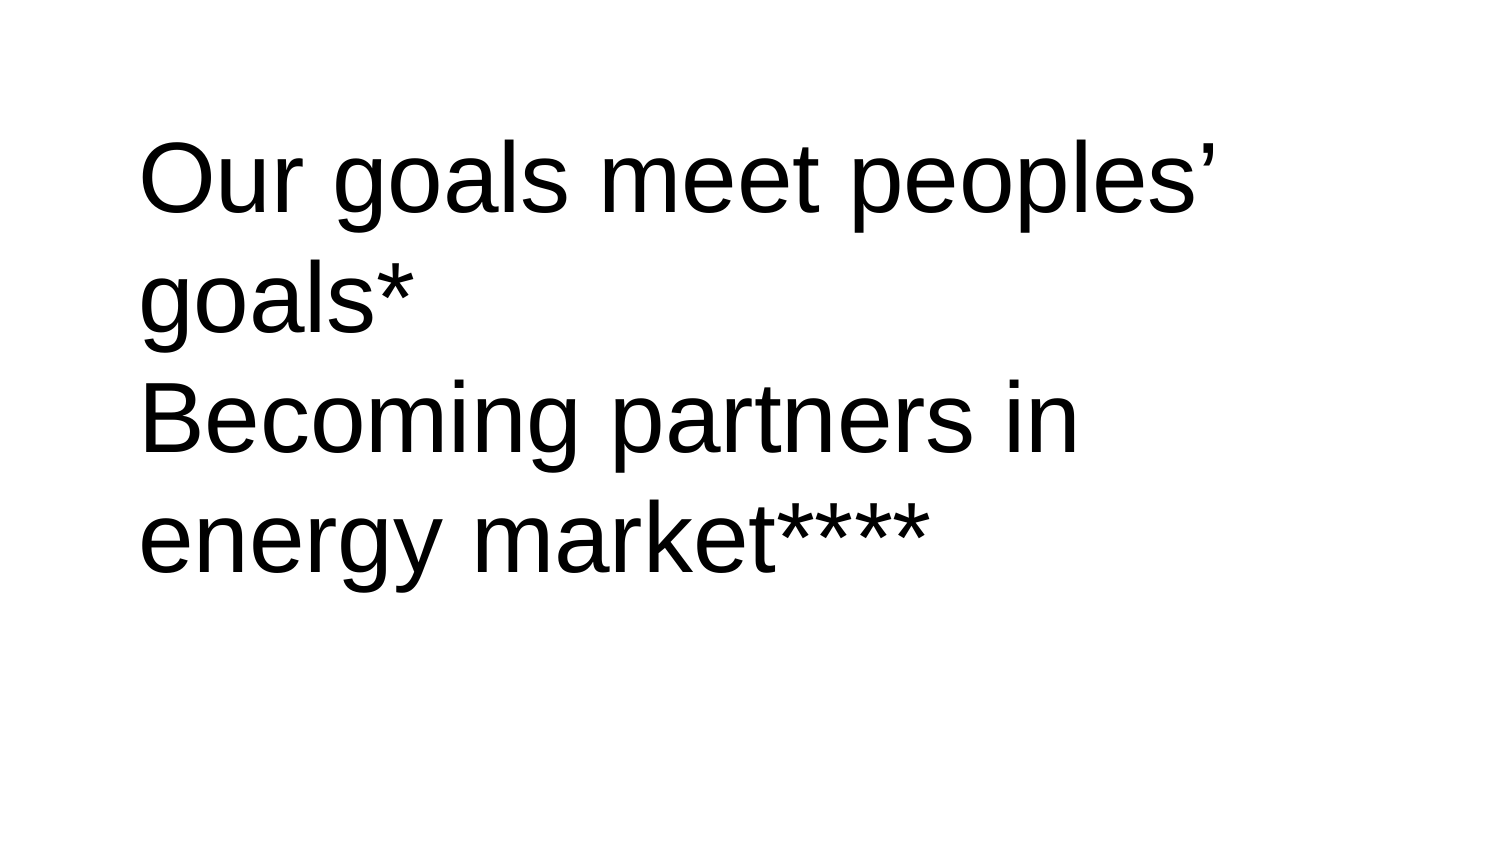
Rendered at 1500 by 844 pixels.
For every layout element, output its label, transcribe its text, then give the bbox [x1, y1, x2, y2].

text_box Our goals meet peoples’ goals* Becoming partners in energy market**** [123, 105, 1425, 720]
